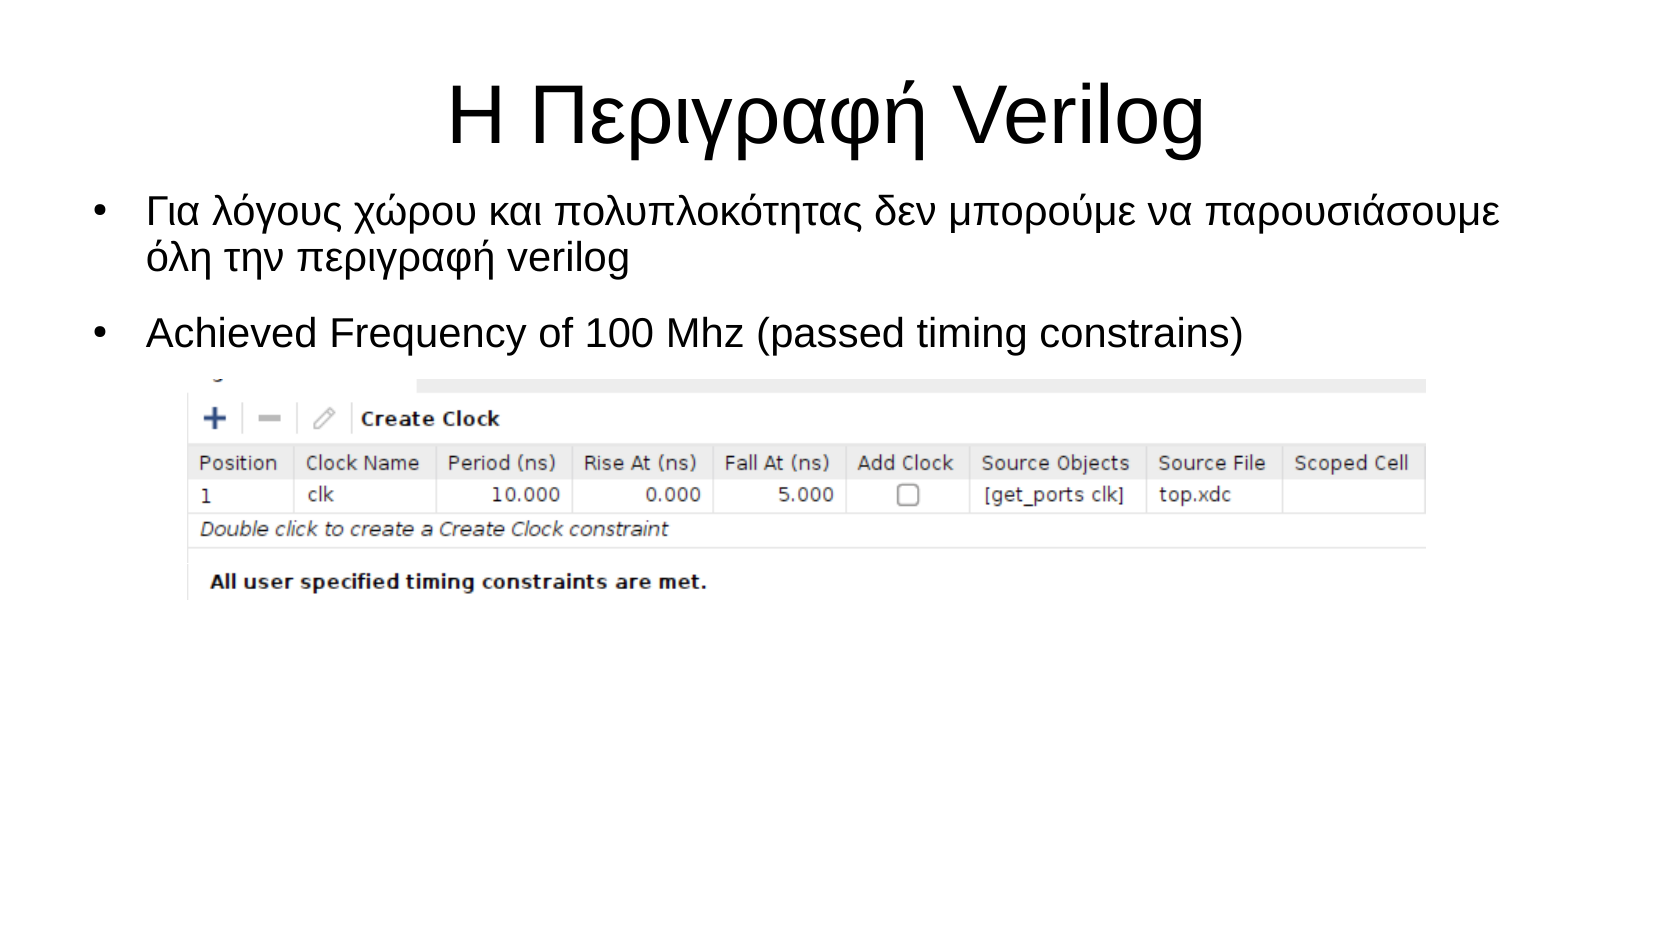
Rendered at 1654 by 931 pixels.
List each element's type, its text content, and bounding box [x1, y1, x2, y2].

list Για λόγους χώρου και πολυπλοκότητας δεν μπορούμε να παρουσιάσουμε όλη την περιγραφή verilog Achieved Frequency of 100 Mhz (passed timing constrains) [75, 187, 1571, 901]
title Η Περιγραφή Verilog [82, 37, 1571, 187]
picture [187, 564, 740, 601]
picture [187, 379, 1426, 563]
